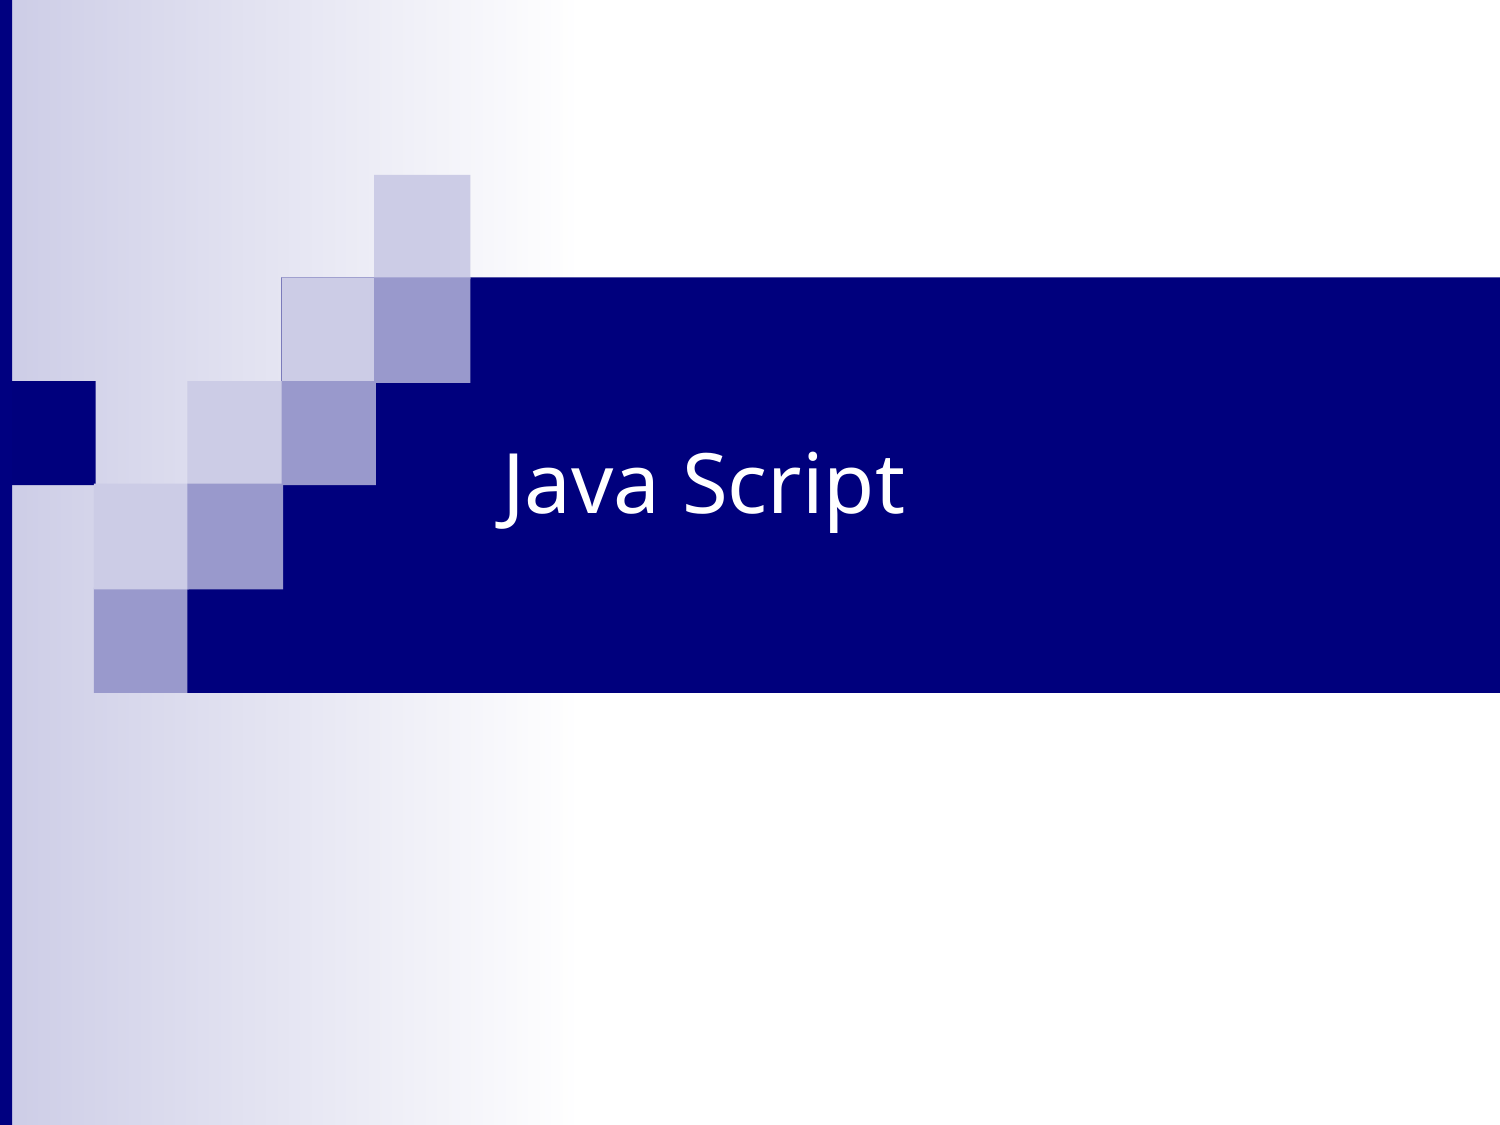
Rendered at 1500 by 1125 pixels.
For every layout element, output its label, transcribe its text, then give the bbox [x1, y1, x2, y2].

title Java Script [487, 299, 1476, 663]
